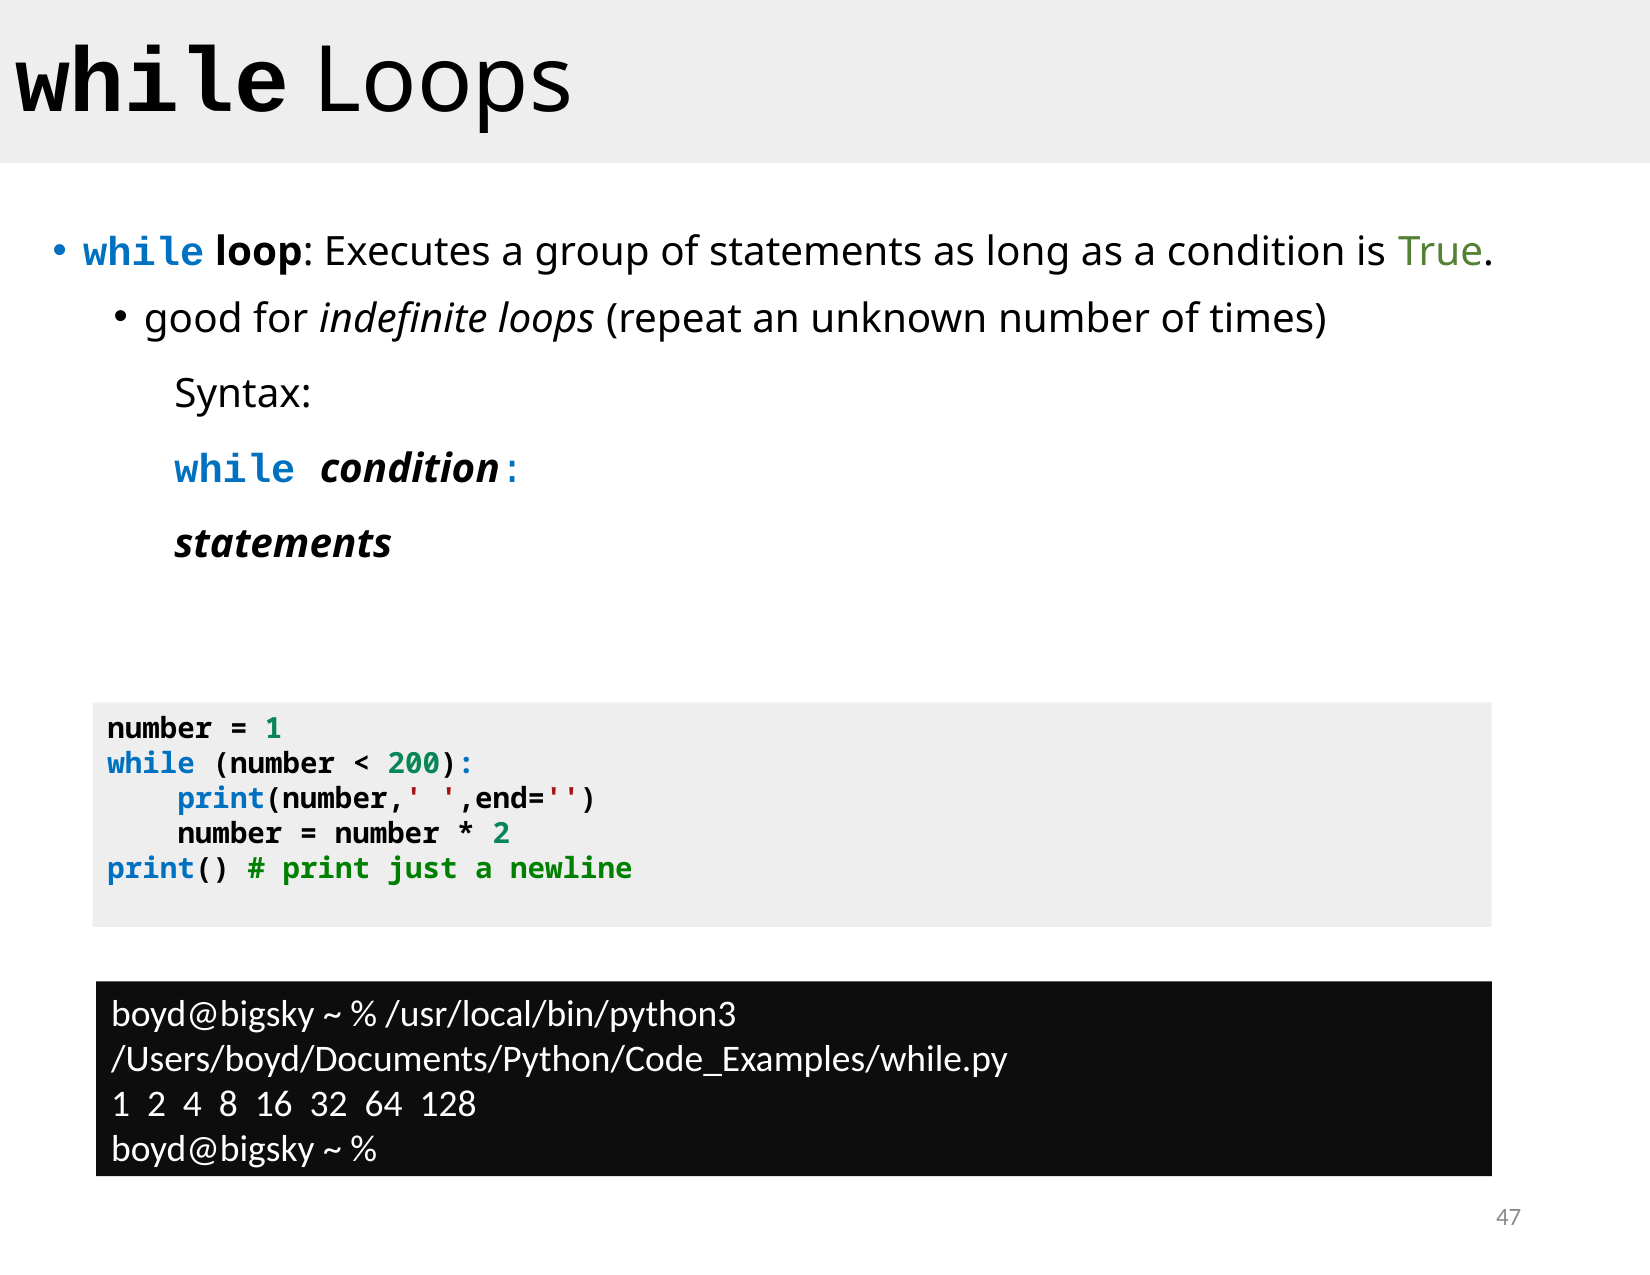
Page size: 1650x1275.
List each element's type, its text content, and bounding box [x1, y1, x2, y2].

title while Loops [0, 0, 1650, 163]
text_box number = 1 while (number < 200): print(number,' ',end='') number = number * 2 print() # print just a newline [92, 702, 1492, 927]
list while loop: Executes a group of statements as long as a condition is True. good for indefinite loops (repeat an unknown number of times) Syntax: while condition: statements [37, 207, 1595, 581]
text_box boyd@bigsky ~ % /usr/local/bin/python3 /Users/boyd/Documents/Python/Code_Examples/while.py 1 2 4 8 16 32 64 128 boyd@bigsky ~ % [96, 981, 1492, 1177]
